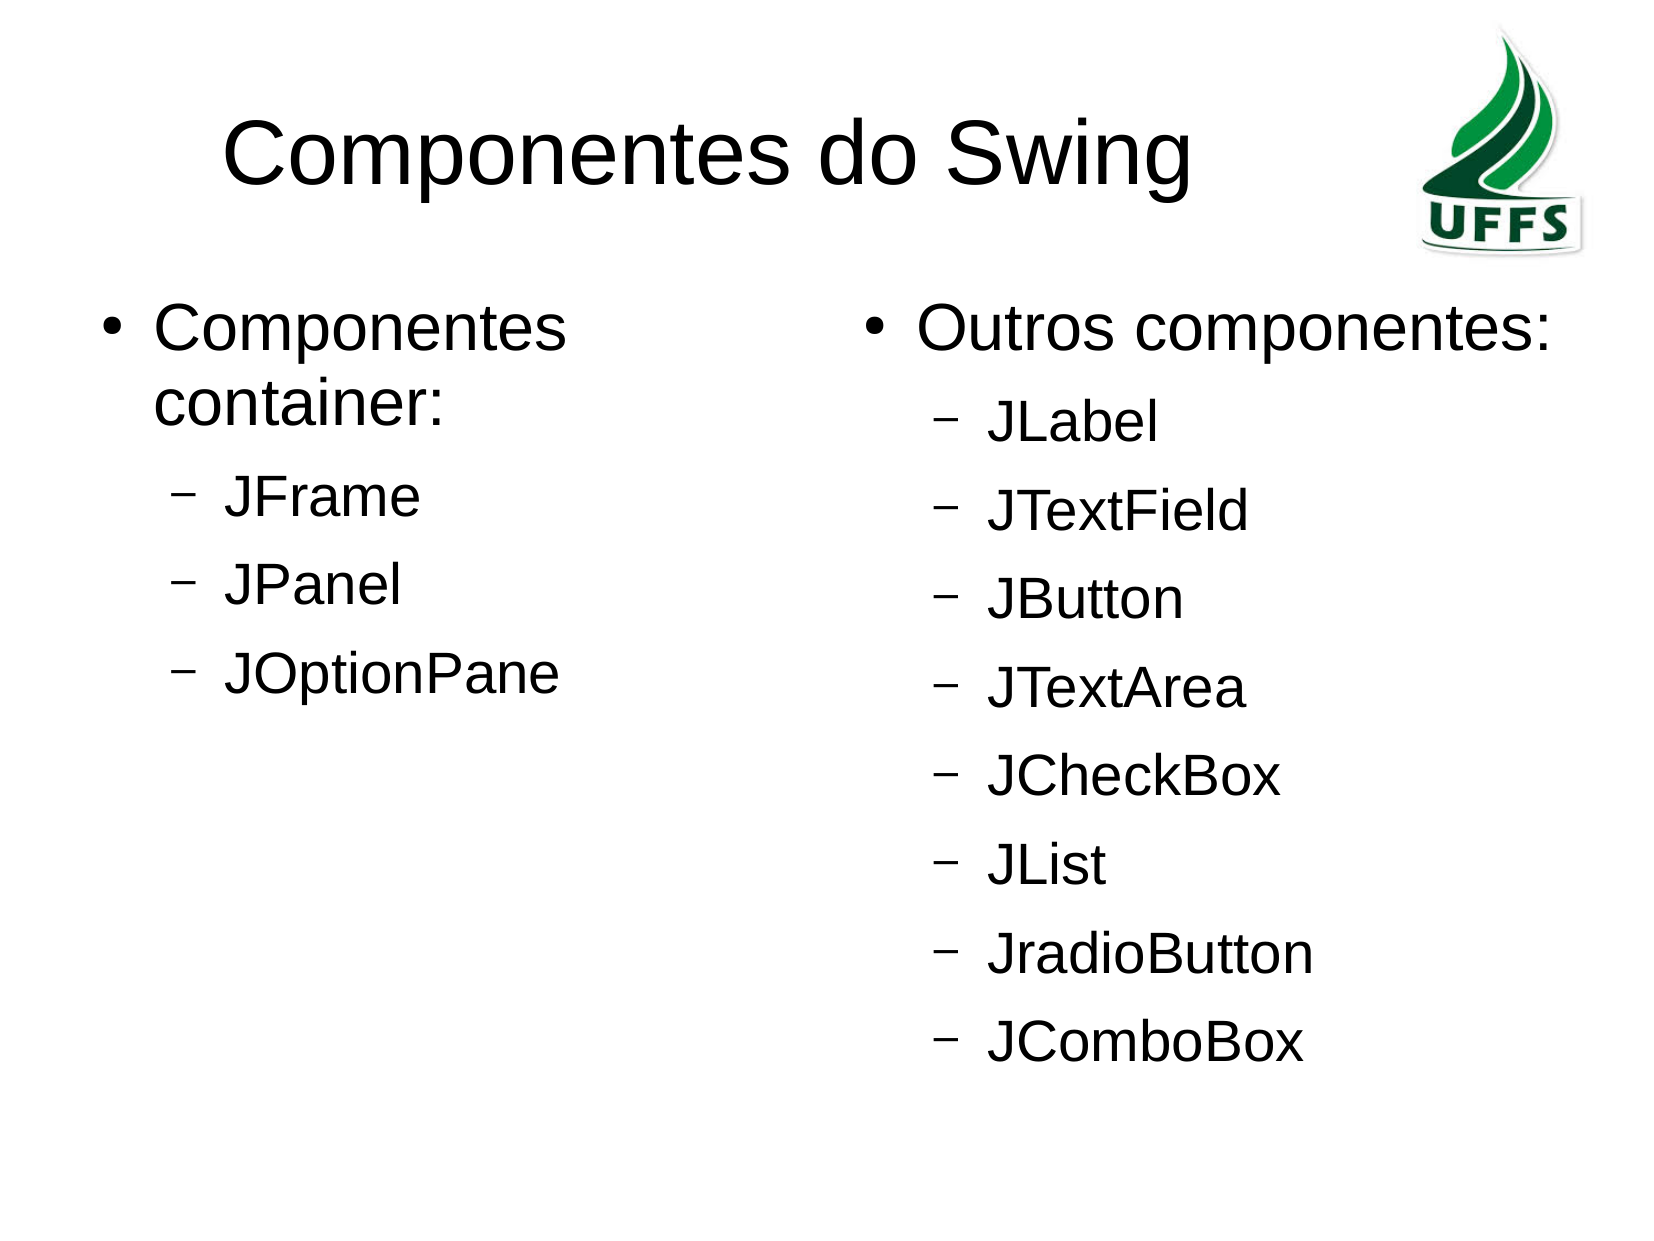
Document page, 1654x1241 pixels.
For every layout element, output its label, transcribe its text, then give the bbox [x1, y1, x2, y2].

list Componentes container: JFrame JPanel JOptionPane [82, 290, 809, 1010]
picture [1381, 20, 1624, 272]
title Componentes do Swing [82, 49, 1335, 257]
list Outros componentes: JLabel JTextField JButton JTextArea JCheckBox JList JradioButton JComboBox [845, 290, 1572, 1182]
